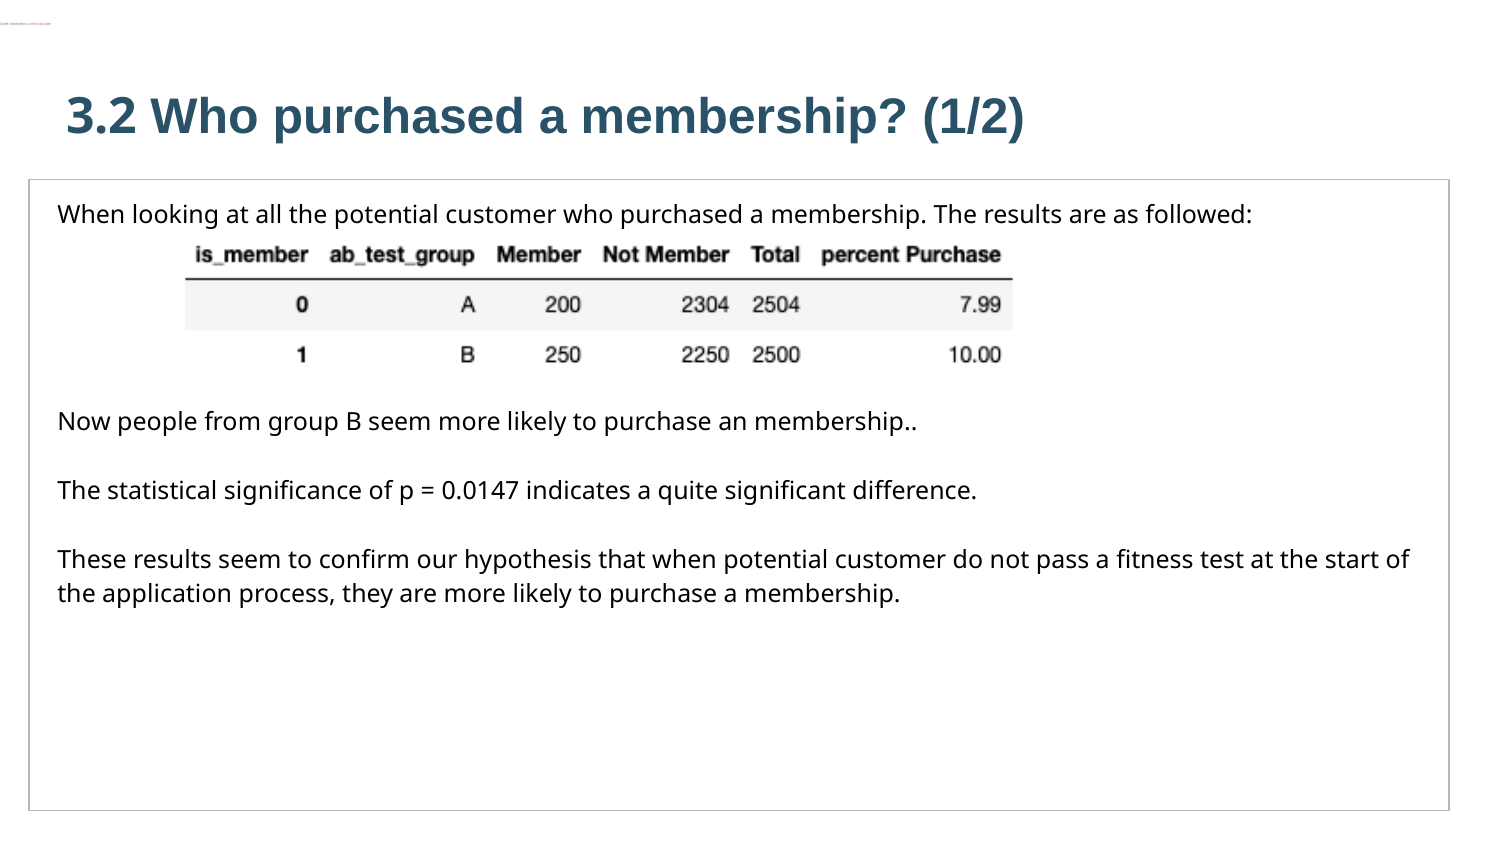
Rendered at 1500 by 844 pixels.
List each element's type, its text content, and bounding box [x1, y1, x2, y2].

text_box 3.2 Who purchased a membership? (1/2) [51, 79, 1449, 159]
text_box When looking at all the potential customer who purchased a membership. The results are as followed: Now people from group B seem more likely to purchase an membership.. The statistical significance of p = 0.0147 indicates a quite significant difference. These results seem to confirm our hypothesis that when potential customer do not pass a fitness test at the start of the application process, they are more likely to purchase a membership. [29, 179, 1449, 811]
picture [175, 232, 1038, 386]
